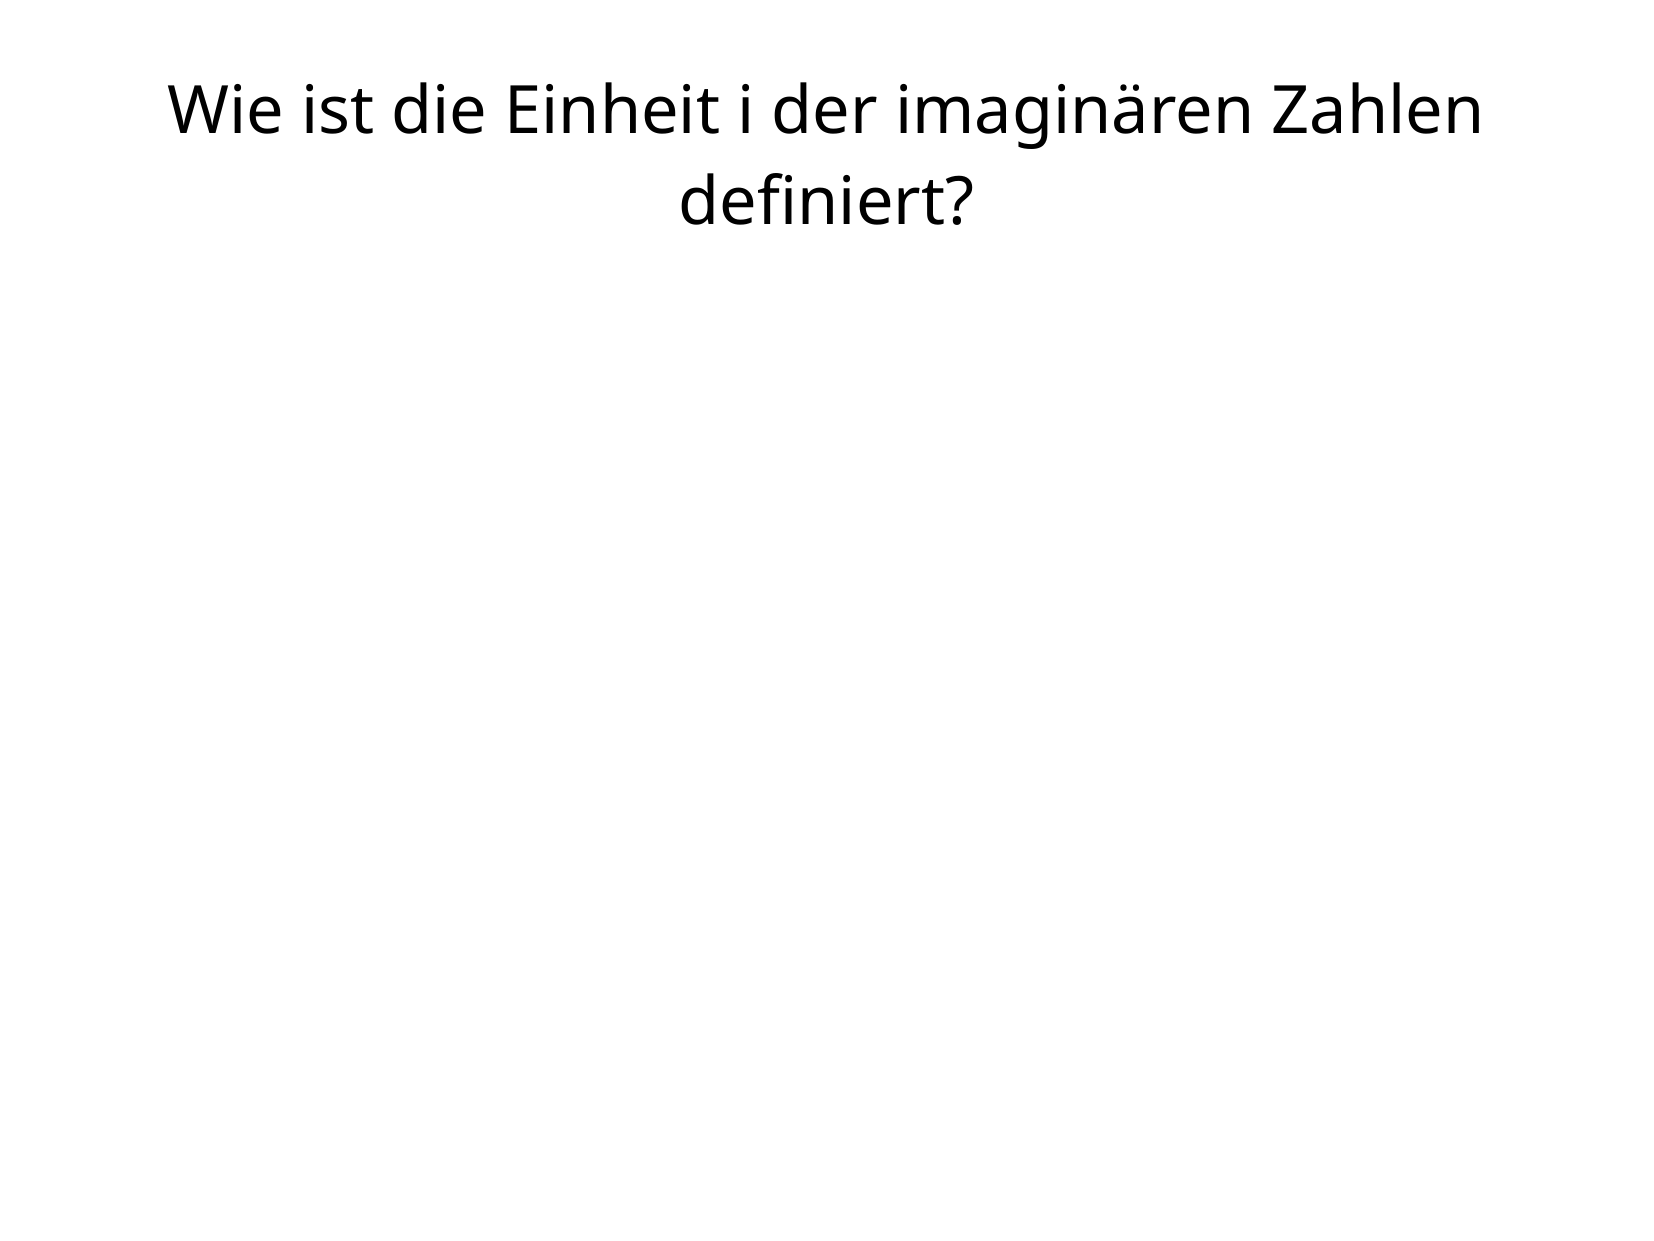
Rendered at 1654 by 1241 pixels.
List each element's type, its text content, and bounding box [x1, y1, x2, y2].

title Wie ist die Einheit i der imaginären Zahlen definiert? [82, 49, 1571, 257]
